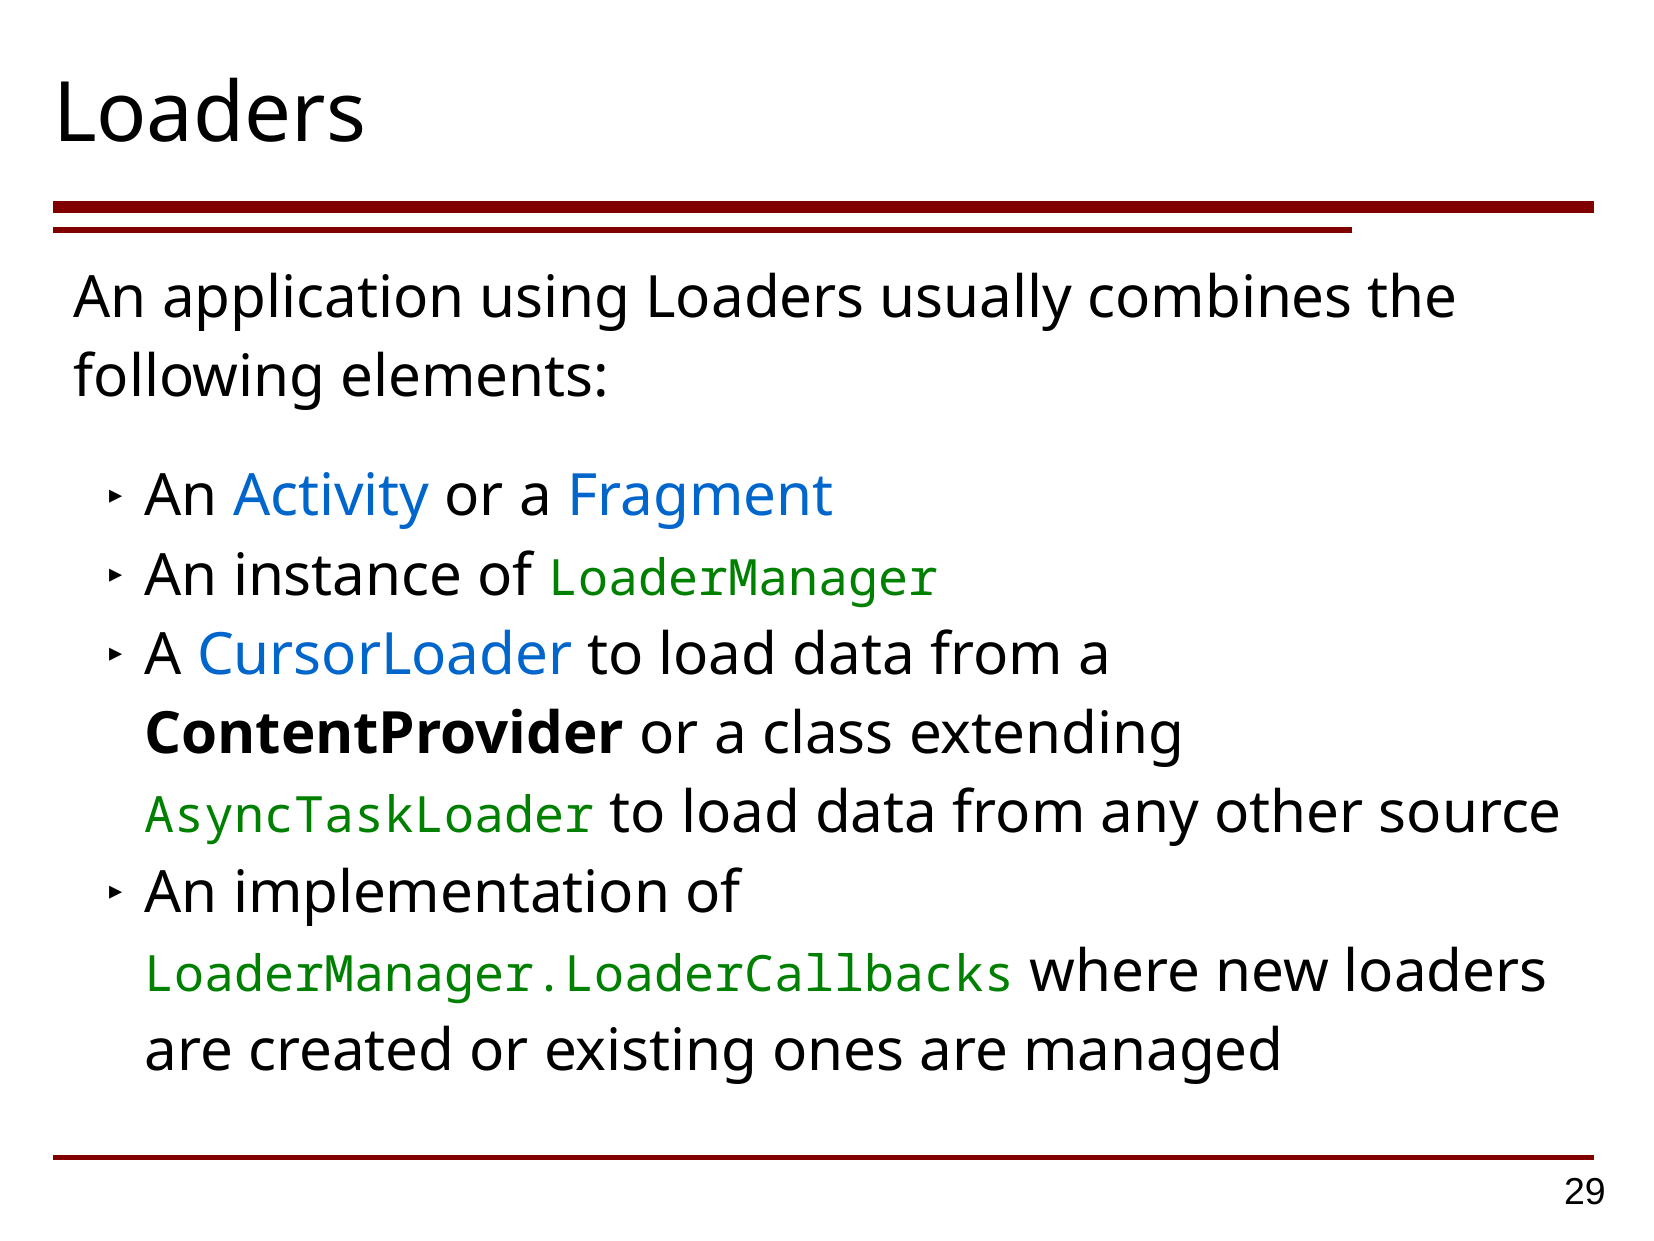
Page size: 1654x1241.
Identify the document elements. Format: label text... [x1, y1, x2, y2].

subtitle Loaders [53, 48, 1542, 172]
text_box <number> [35, 1163, 1654, 1221]
text_box An application using Loaders usually combines the following elements: An Activity or a Fragment An instance of LoaderManager A CursorLoader to load data from a ContentProvider or a class extending AsyncTaskLoader to load data from any other source An implementation of LoaderManager.LoaderCallbacks where new loaders are created or existing ones are managed [59, 248, 1595, 1083]
text_box [58, 240, 1408, 1152]
